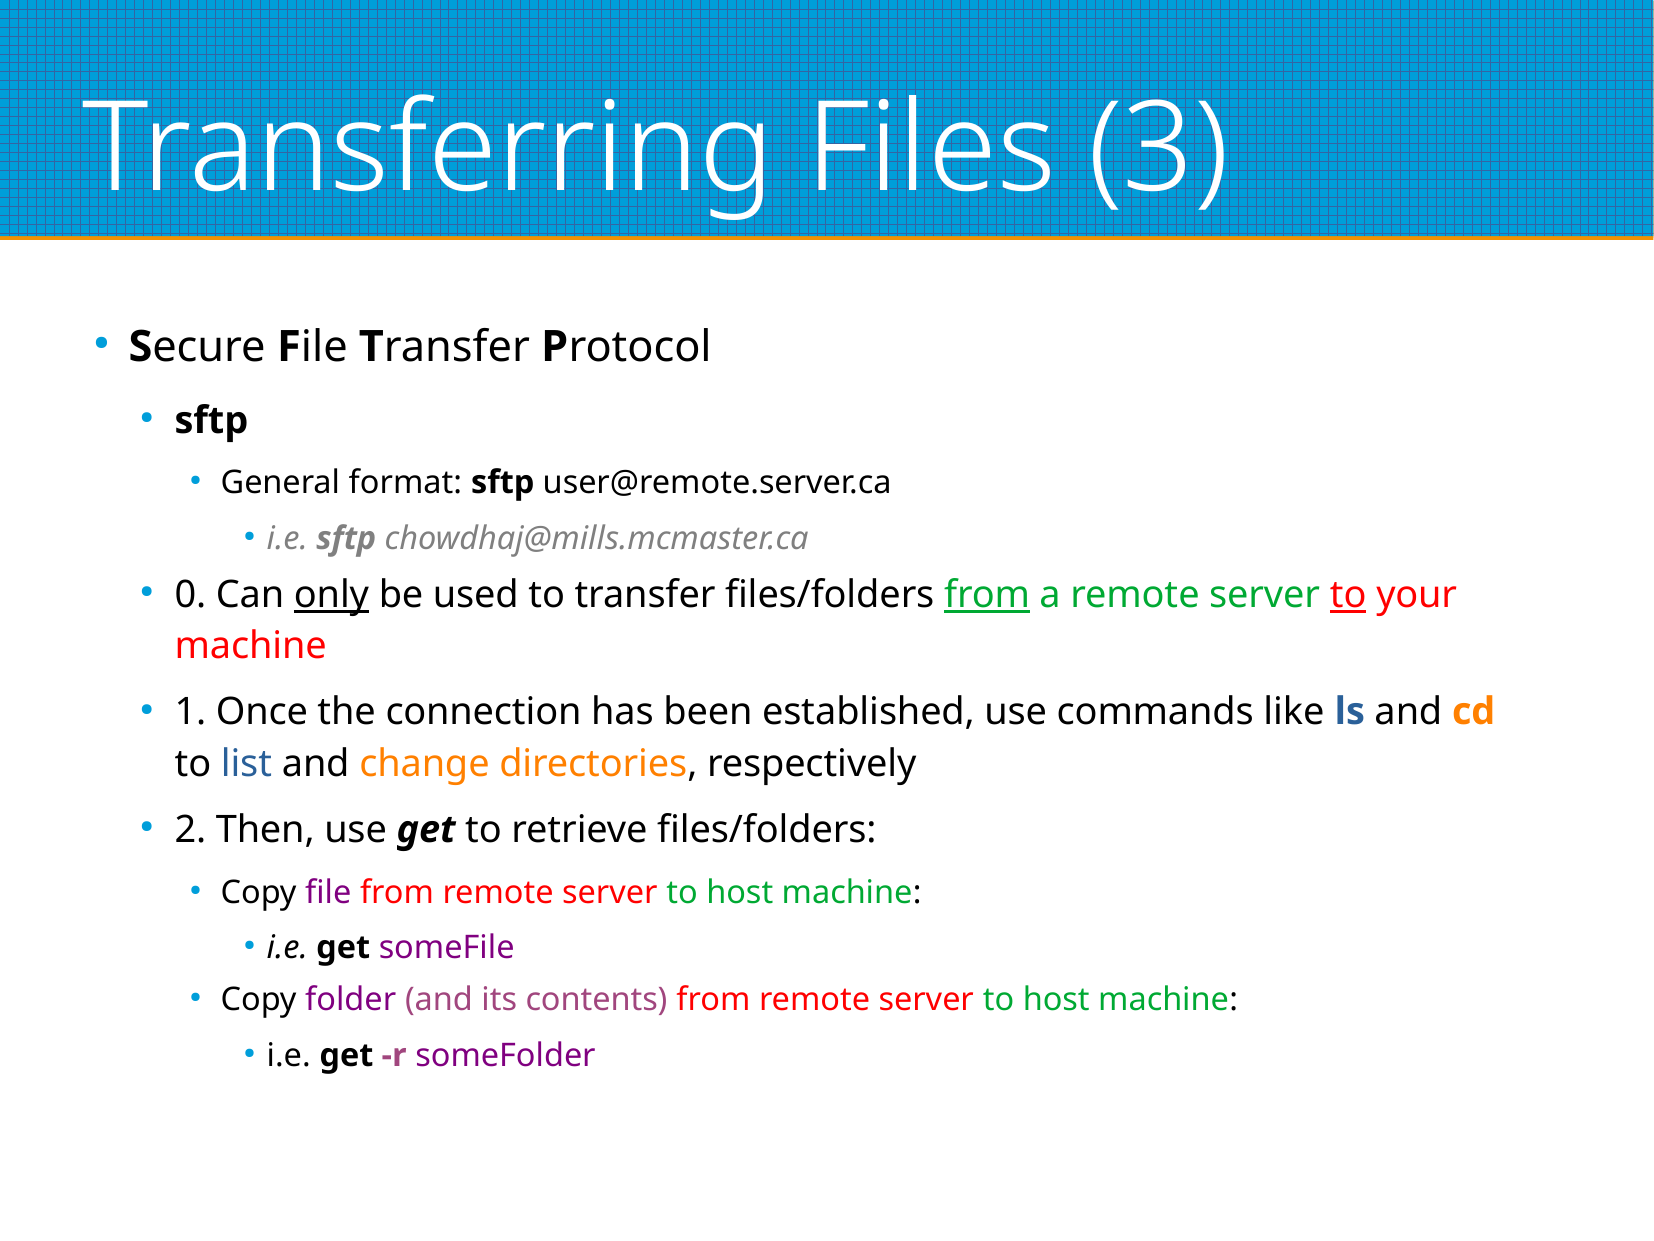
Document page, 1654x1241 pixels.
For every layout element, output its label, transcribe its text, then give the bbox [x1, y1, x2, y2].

list Secure File Transfer Protocol sftp General format: sftp user@remote.server.ca i.e. sftp chowdhaj@mills.mcmaster.ca 0. Can only be used to transfer files/folders from a remote server to your machine 1. Once the connection has been established, use commands like ls and cd to list and change directories, respectively 2. Then, use get to retrieve files/folders: Copy file from remote server to host machine: i.e. get someFile Copy folder (and its contents) from remote server to host machine: i.e. get -r someFolder [82, 314, 1536, 1081]
title Transferring Files (3) [82, 19, 1571, 227]
